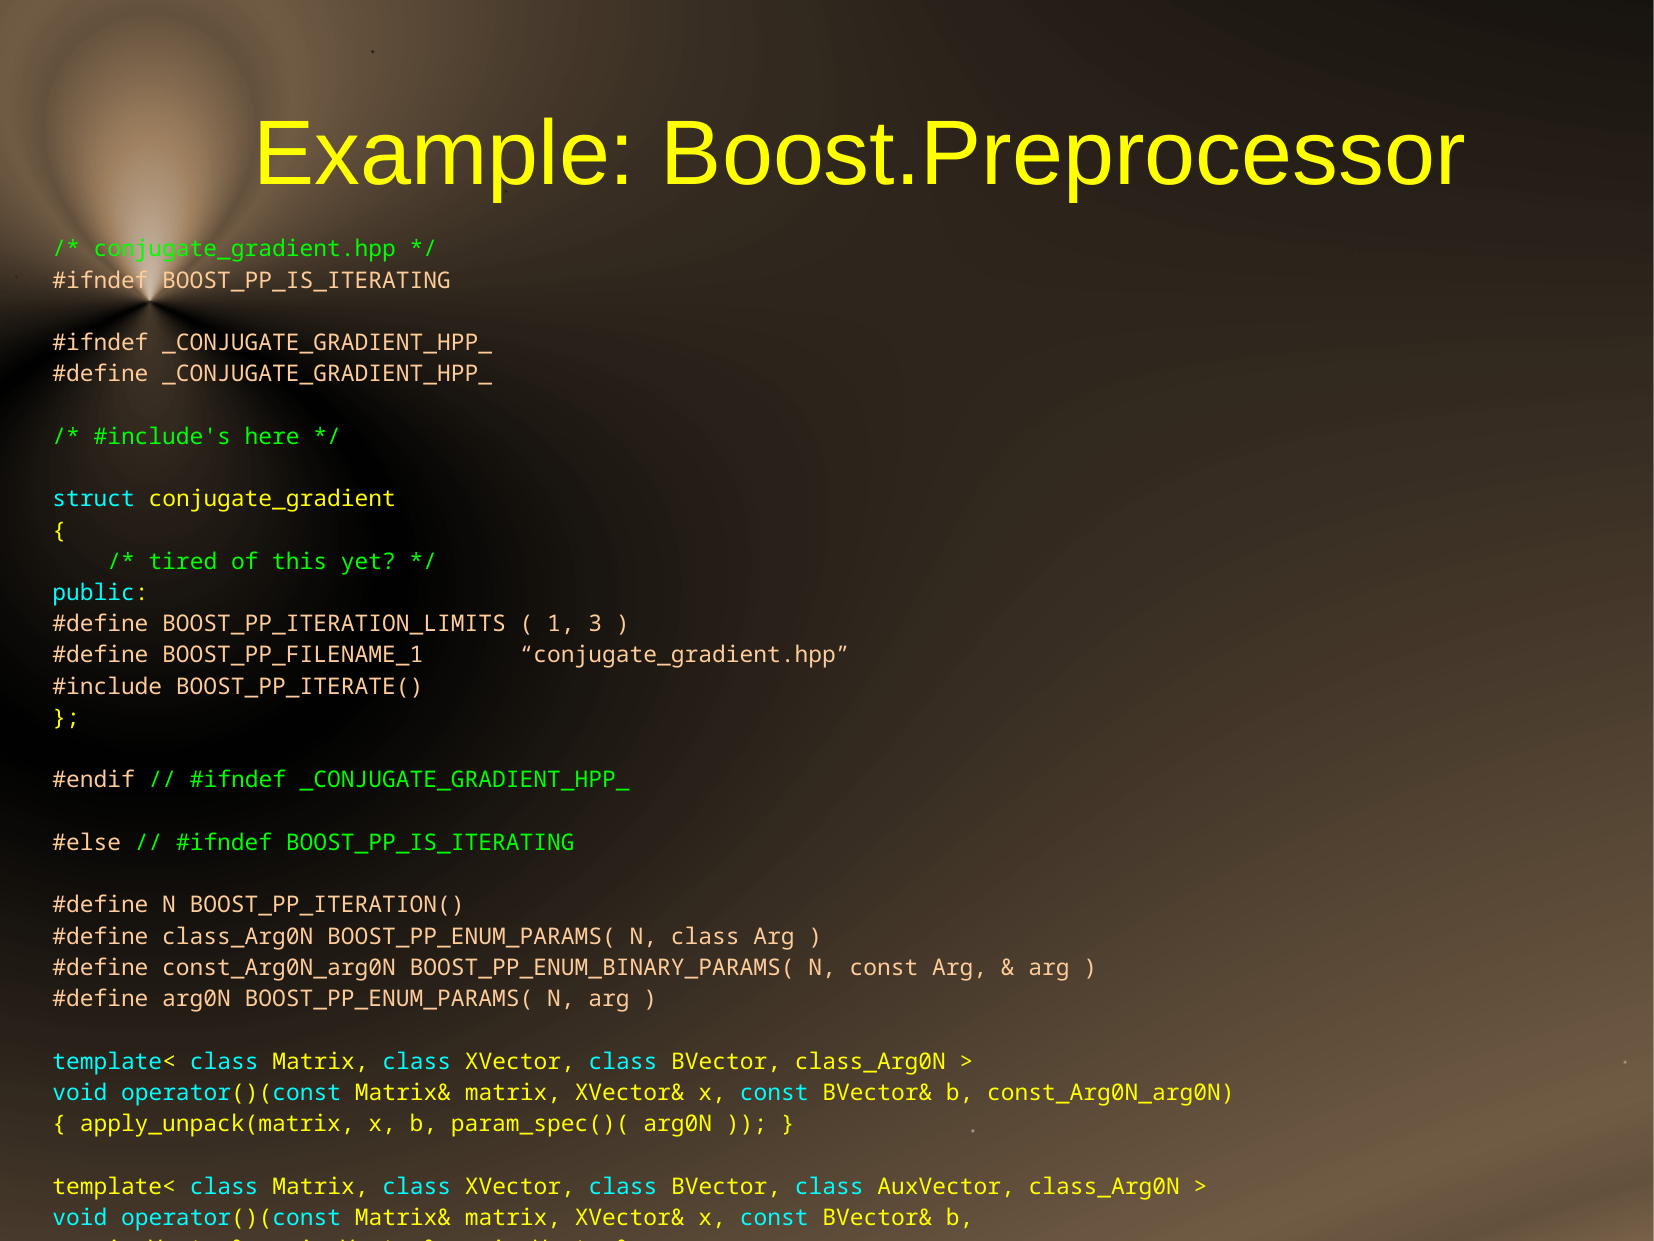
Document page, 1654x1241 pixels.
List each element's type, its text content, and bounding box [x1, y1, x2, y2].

picture [0, 0, 1654, 1241]
title Example: Boost.Preprocessor [150, 56, 1571, 225]
text_box /* conjugate_gradient.hpp */ #ifndef BOOST_PP_IS_ITERATING #ifndef _CONJUGATE_GRADIENT_HPP_ #define _CONJUGATE_GRADIENT_HPP_ /* #include's here */ struct conjugate_gradient { /* tired of this yet? */ public: #define BOOST_PP_ITERATION_LIMITS ( 1, 3 ) #define BOOST_PP_FILENAME_1 “conjugate_gradient.hpp” #include BOOST_PP_ITERATE() }; #endif // #ifndef _CONJUGATE_GRADIENT_HPP_ #else // #ifndef BOOST_PP_IS_ITERATING #define N BOOST_PP_ITERATION() #define class_Arg0N BOOST_PP_ENUM_PARAMS( N, class Arg ) #define const_Arg0N_arg0N BOOST_PP_ENUM_BINARY_PARAMS( N, const Arg, & arg ) #define arg0N BOOST_PP_ENUM_PARAMS( N, arg ) template< class Matrix, class XVector, class BVector, class_Arg0N > void operator()(const Matrix& matrix, XVector& x, const BVector& b, const_Arg0N_arg0N) { apply_unpack(matrix, x, b, param_spec()( arg0N )); } template< class Matrix, class XVector, class BVector, class AuxVector, class_Arg0N > void operator()(const Matrix& matrix, XVector& x, const BVector& b, AuxVector& r, AuxVector& p, AuxVector& q, const_Arg0N_arg0N) { apply_unpack(matrix, x, b, r, p, q, param_spec()( arg0N )); } #undef arg0N #undef const_Arg0N_arg0N #undef class_Arg0N #undef N #endif // #ifndef BOOST_PP_IS_ITERATING [37, 225, 1613, 1205]
